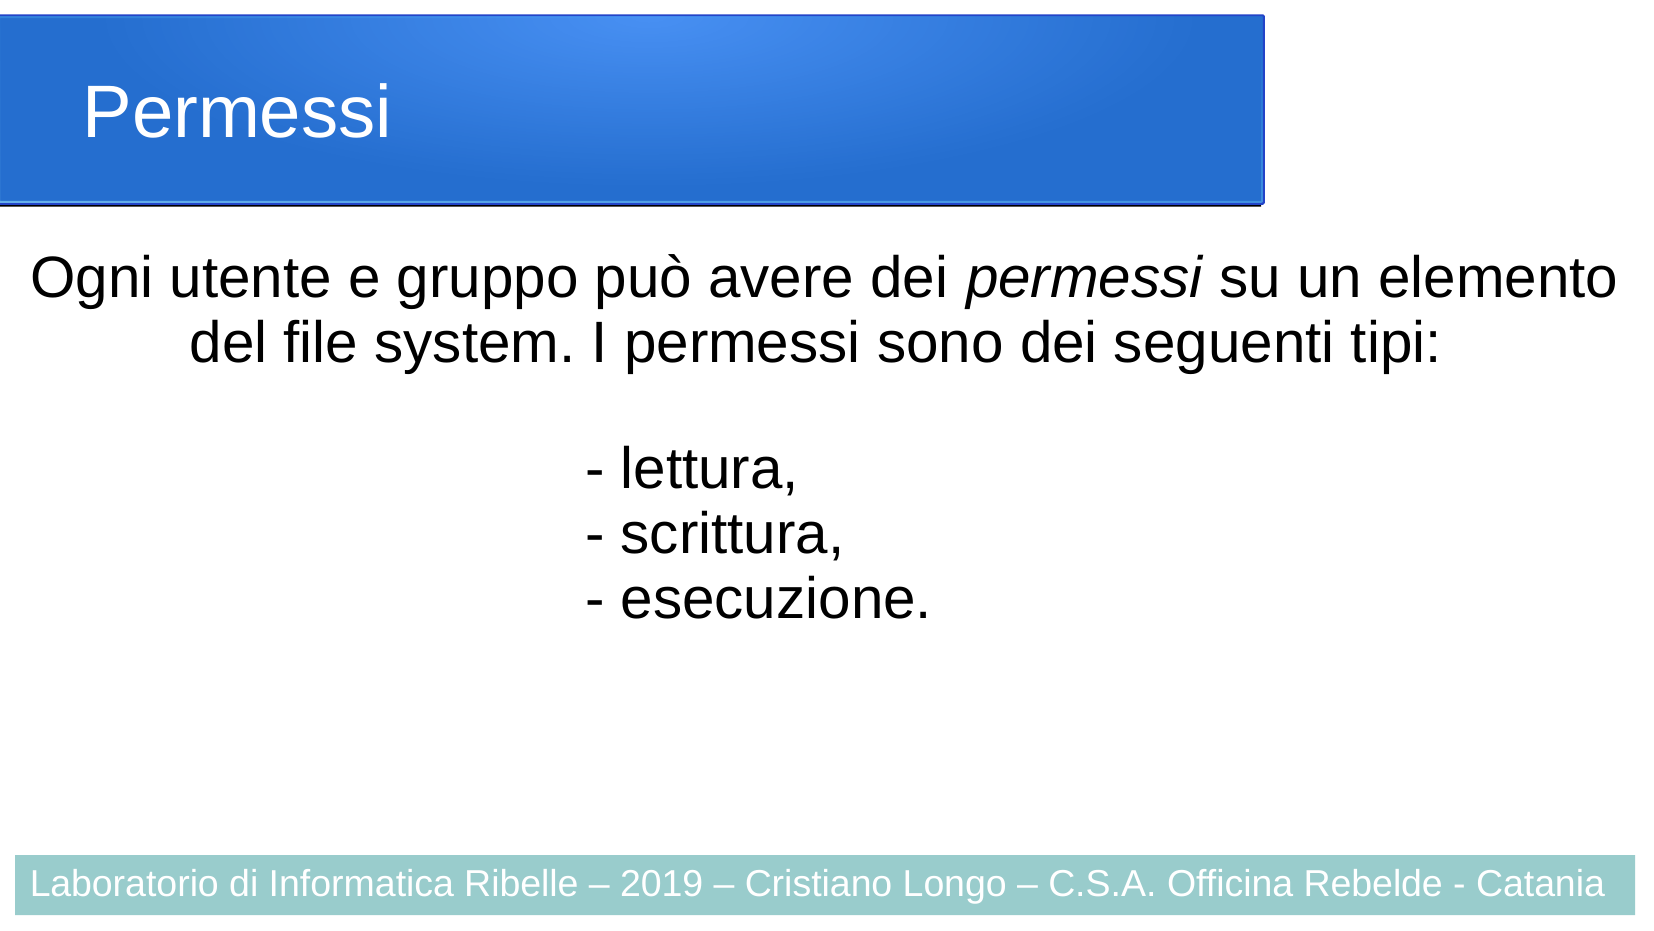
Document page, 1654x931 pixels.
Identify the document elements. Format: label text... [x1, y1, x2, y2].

text_box - lettura, - scrittura, - esecuzione. [585, 420, 1013, 647]
subtitle Ogni utente e gruppo può avere dei permessi su un elemento del file system. I permessi sono dei seguenti tipi: [22, 228, 1628, 391]
text_box Laboratorio di Informatica Ribelle – 2019 – Cristiano Longo – C.S.A. Officina Rebelde - Catania [15, 855, 1636, 916]
title Permessi [82, 35, 1235, 189]
